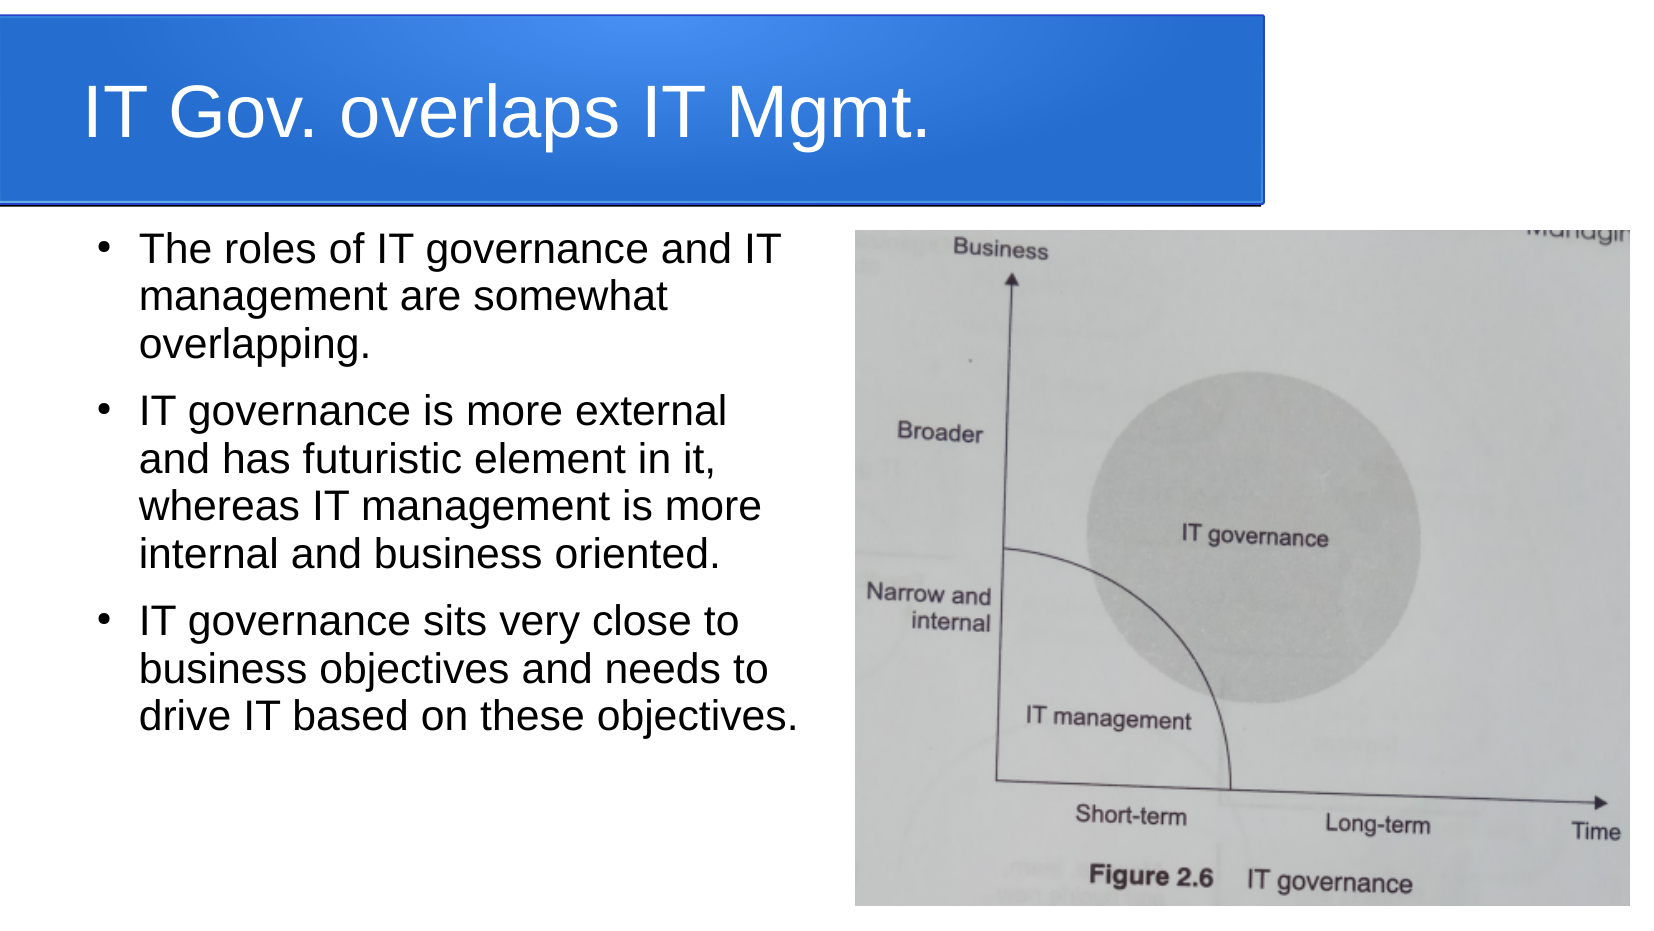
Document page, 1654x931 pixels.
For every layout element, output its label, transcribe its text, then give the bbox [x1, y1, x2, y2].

list The roles of IT governance and IT management are somewhat overlapping. IT governance is more external and has futuristic element in it, whereas IT management is more internal and business oriented. IT governance sits very close to business objectives and needs to drive IT based on these objectives. [82, 224, 809, 764]
title IT Gov. overlaps IT Mgmt. [82, 35, 1235, 189]
picture [855, 230, 1630, 906]
